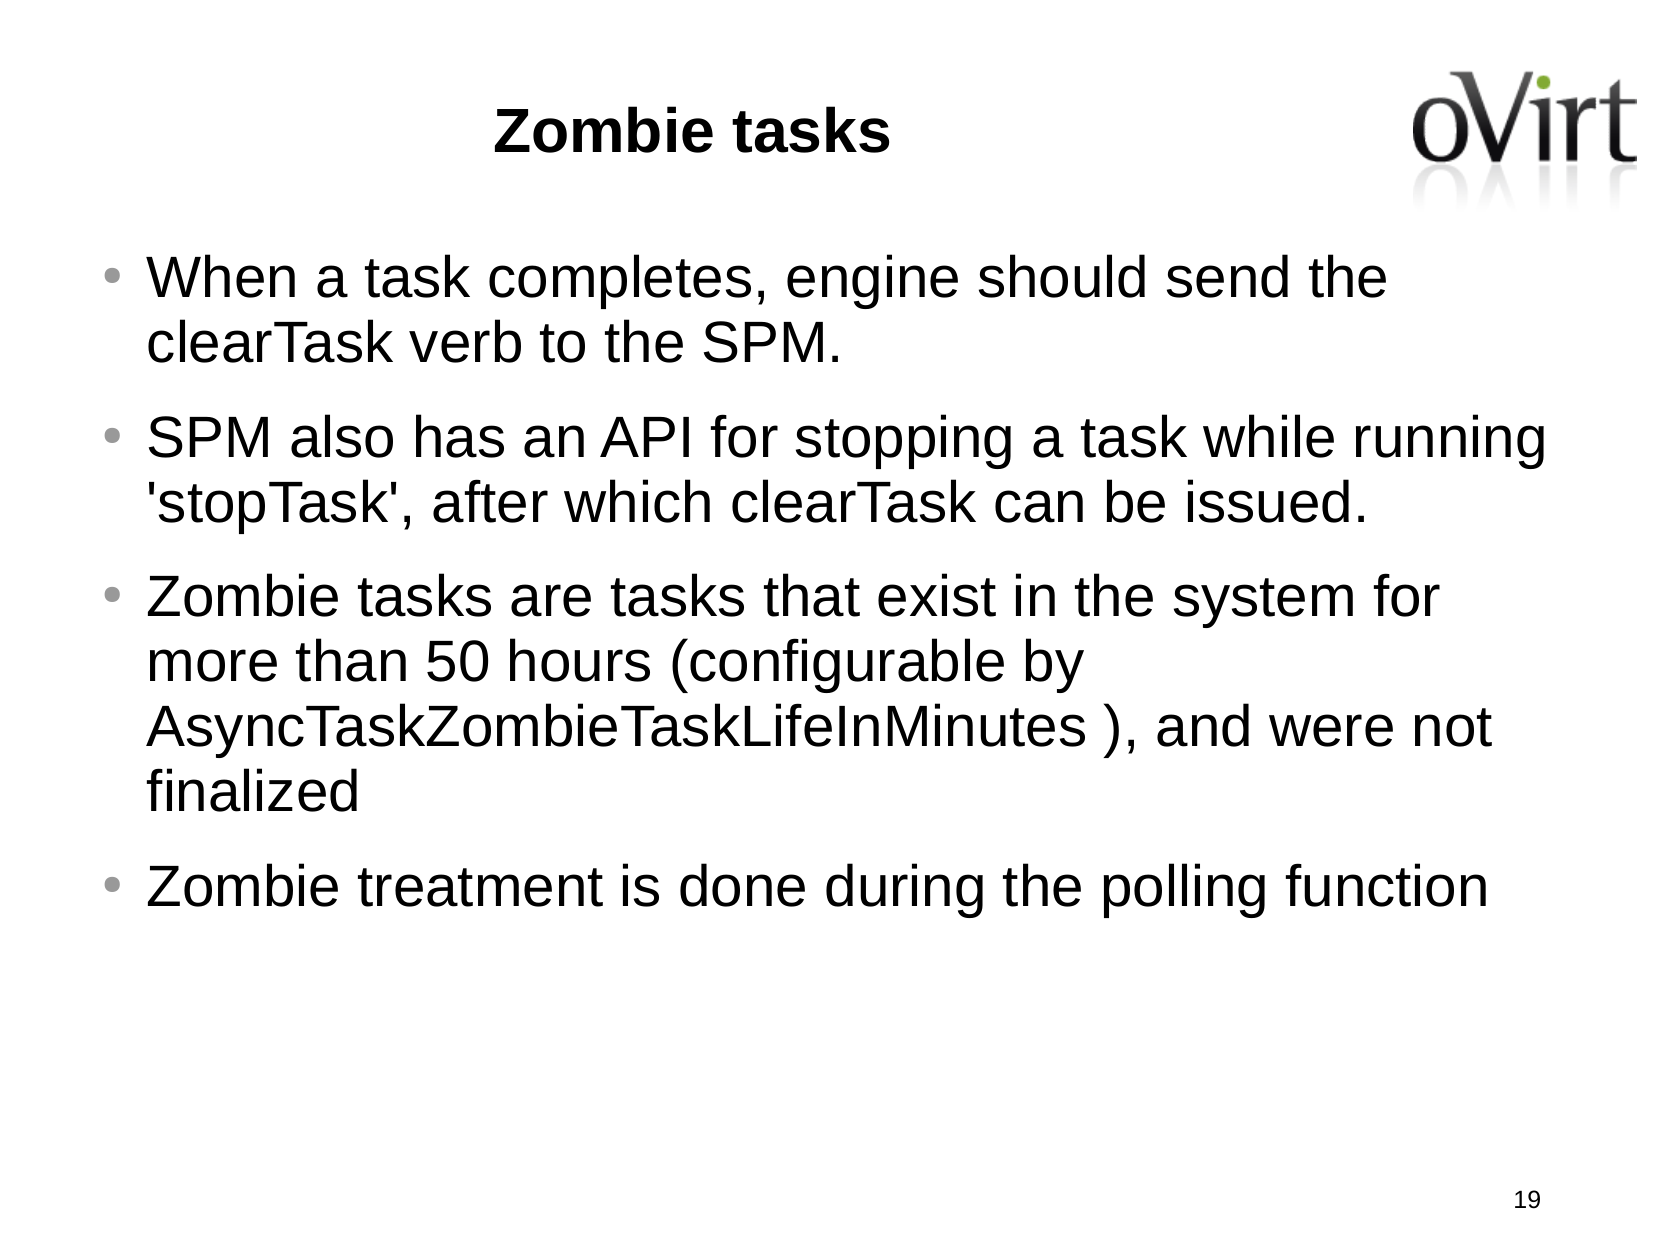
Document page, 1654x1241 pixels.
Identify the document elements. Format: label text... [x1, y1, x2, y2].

title Zombie tasks [82, 37, 1303, 226]
list When a task completes, engine should send the clearTask verb to the SPM. SPM also has an API for stopping a task while running 'stopTask', after which clearTask can be issued. Zombie tasks are tasks that exist in the system for more than 50 hours (configurable by AsyncTaskZombieTaskLifeInMinutes ), and were not finalized Zombie treatment is done during the polling function [86, 244, 1576, 1039]
picture [1413, 63, 1637, 212]
